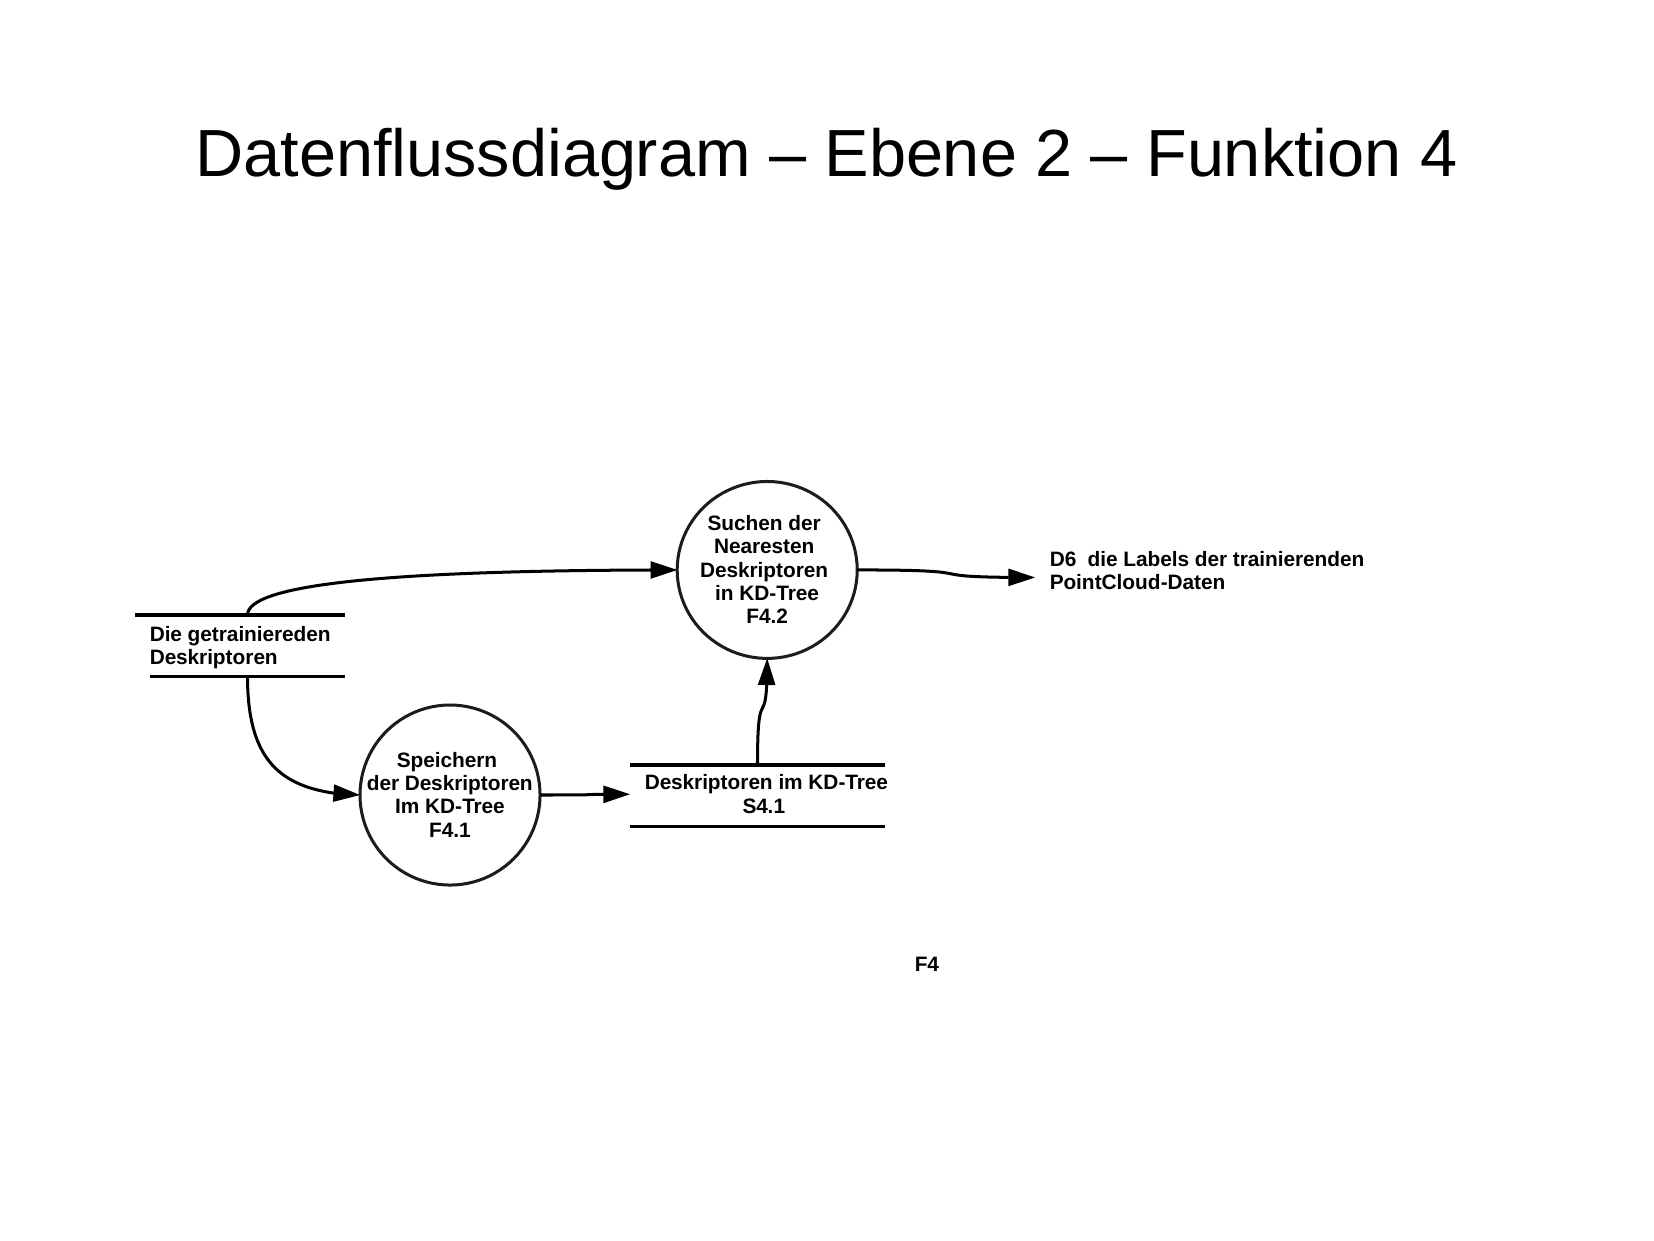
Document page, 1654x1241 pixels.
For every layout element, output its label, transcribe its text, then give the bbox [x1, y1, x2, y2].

text_box Deskriptoren im KD-Tree S4.1 [630, 763, 916, 826]
text_box F4 [900, 945, 1021, 1007]
text_box Suchen der Nearesten Deskriptoren in KD-Tree F4.2 [677, 481, 858, 659]
text_box D6 die Labels der trainierenden PointCloud-Daten [1035, 540, 1381, 616]
text_box Speichern der Deskriptoren Im KD-Tree F4.1 [360, 705, 540, 886]
title Datenflussdiagram – Ebene 2 – Funktion 4 [82, 49, 1571, 257]
text_box Die getrainiereden Deskriptoren [135, 615, 361, 677]
